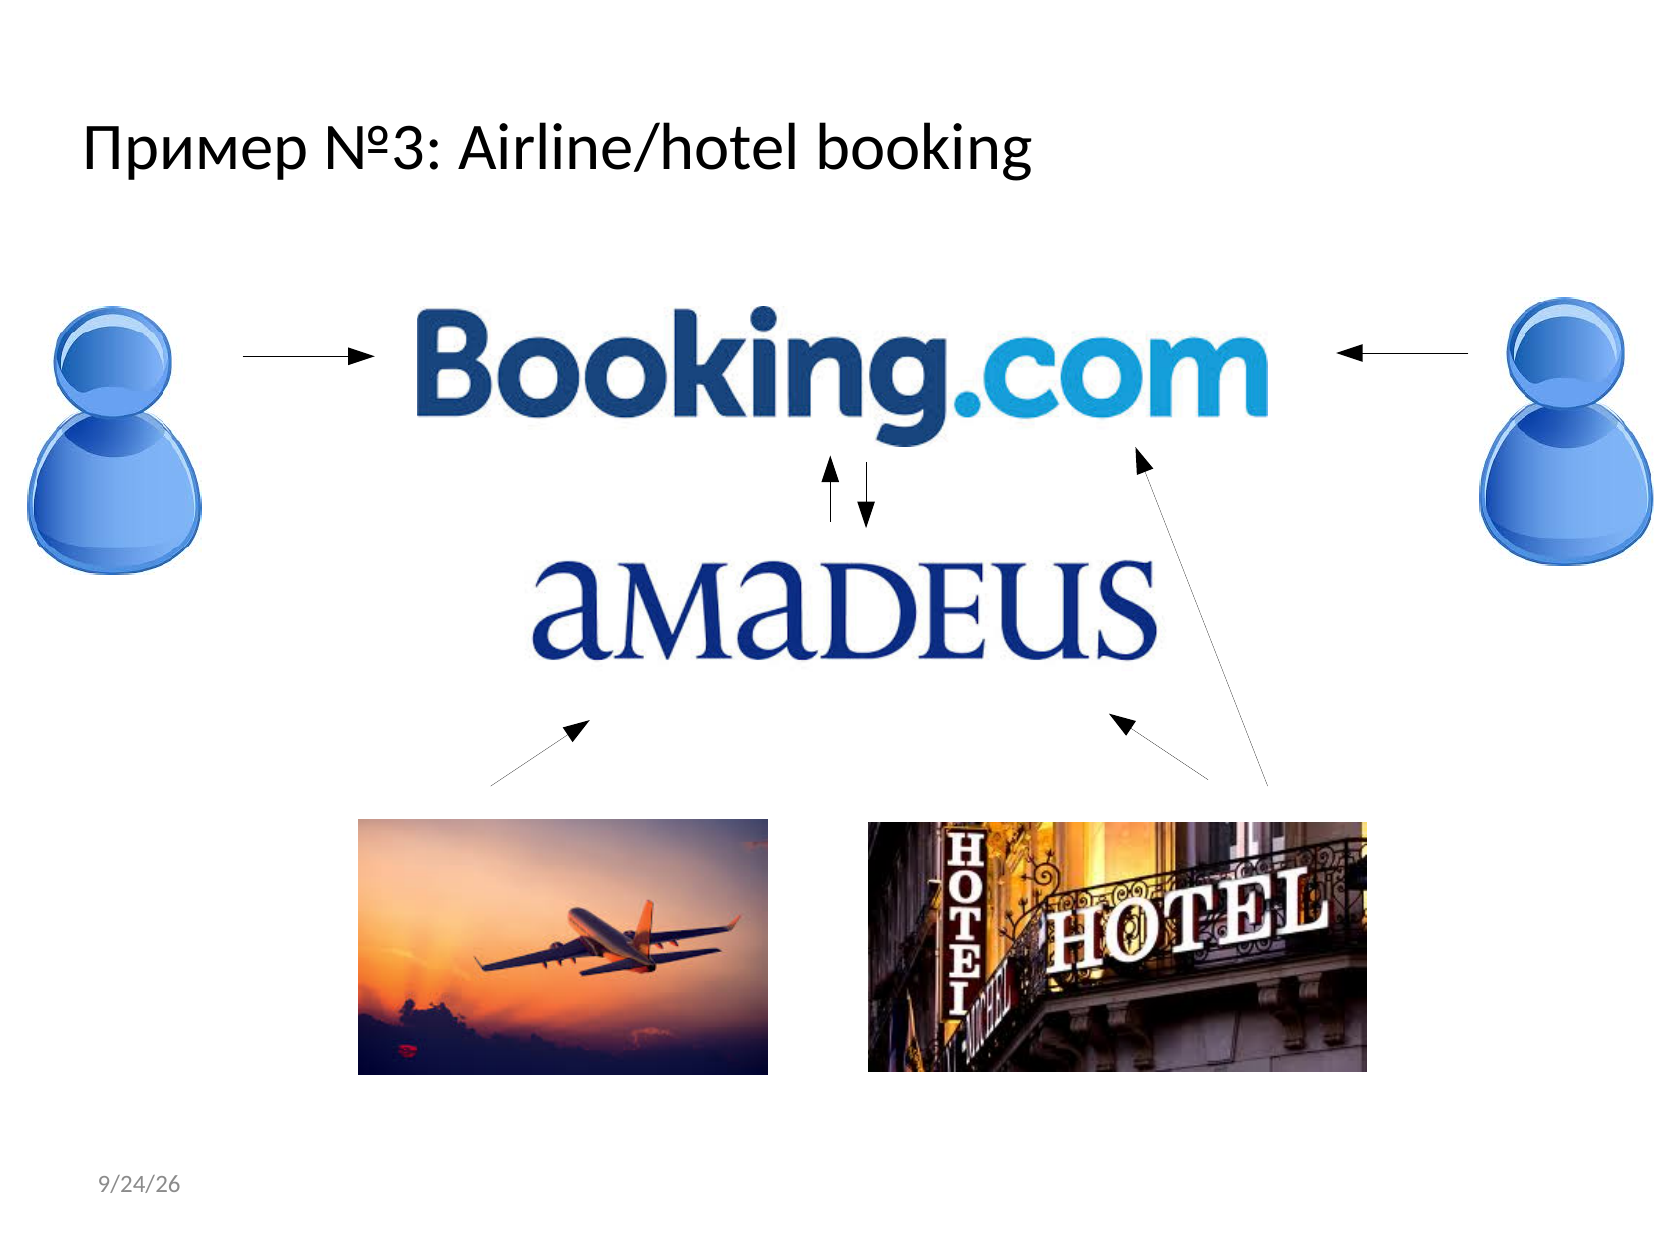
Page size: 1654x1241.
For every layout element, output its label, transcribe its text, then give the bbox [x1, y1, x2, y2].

picture [868, 822, 1367, 1072]
picture [27, 306, 202, 575]
picture [417, 306, 1268, 447]
picture [358, 819, 768, 1075]
picture [514, 538, 1169, 685]
picture [1479, 297, 1654, 566]
title Пример №3: Airline/hotel booking [82, 49, 1571, 257]
